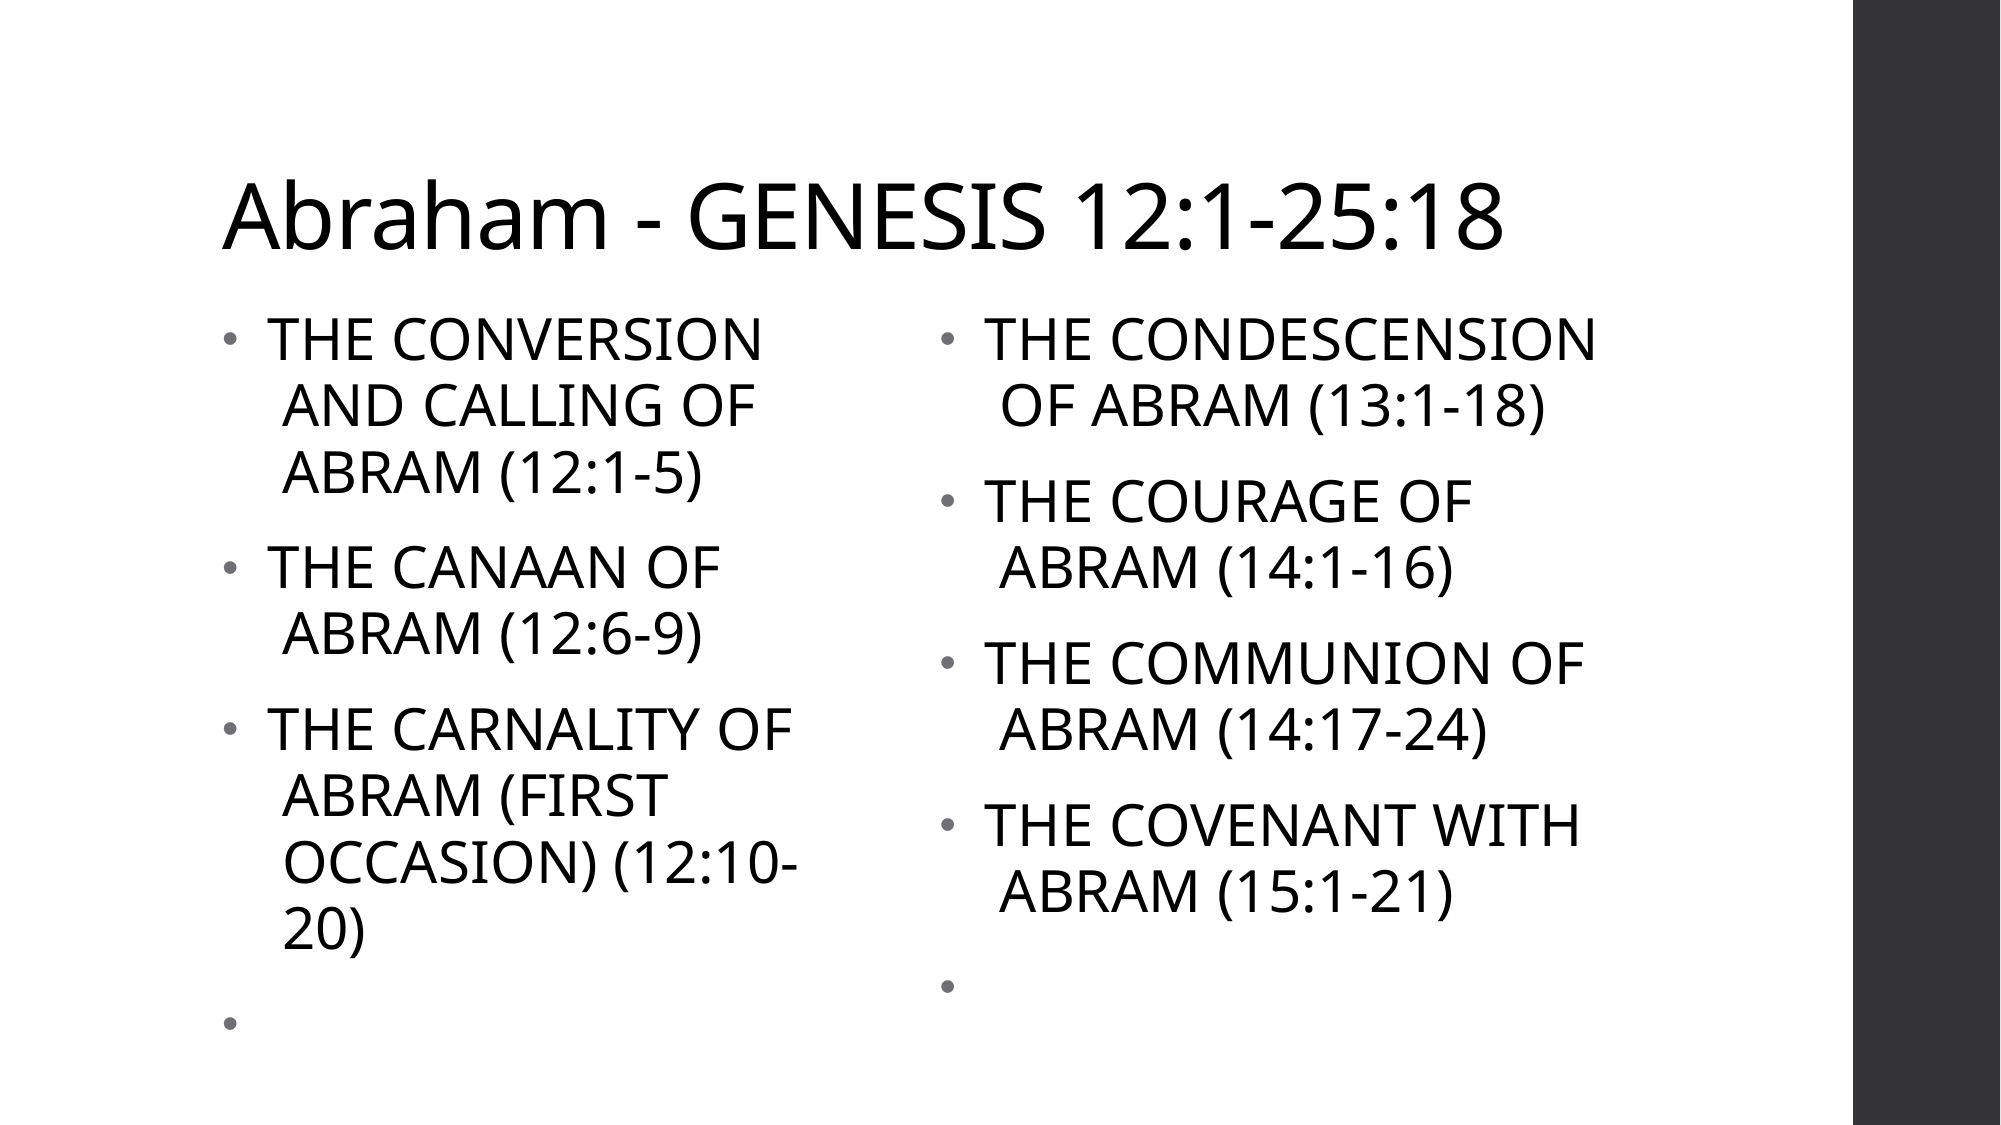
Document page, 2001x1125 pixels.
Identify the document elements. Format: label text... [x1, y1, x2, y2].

title Abraham - GENESIS 12:1-25:18 [206, 60, 1797, 278]
list THE CONVERSION AND CALLING OF ABRAM (12:1-5) THE CANAAN OF ABRAM (12:6-9) THE CARNALITY OF ABRAM (FIRST OCCASION) (12:10-20) [207, 299, 900, 1014]
list THE CONDESCENSION OF ABRAM (13:1-18) THE COURAGE OF ABRAM (14:1-16) THE COMMUNION OF ABRAM (14:17-24) THE COVENANT WITH ABRAM (15:1-21) [924, 299, 1617, 1014]
